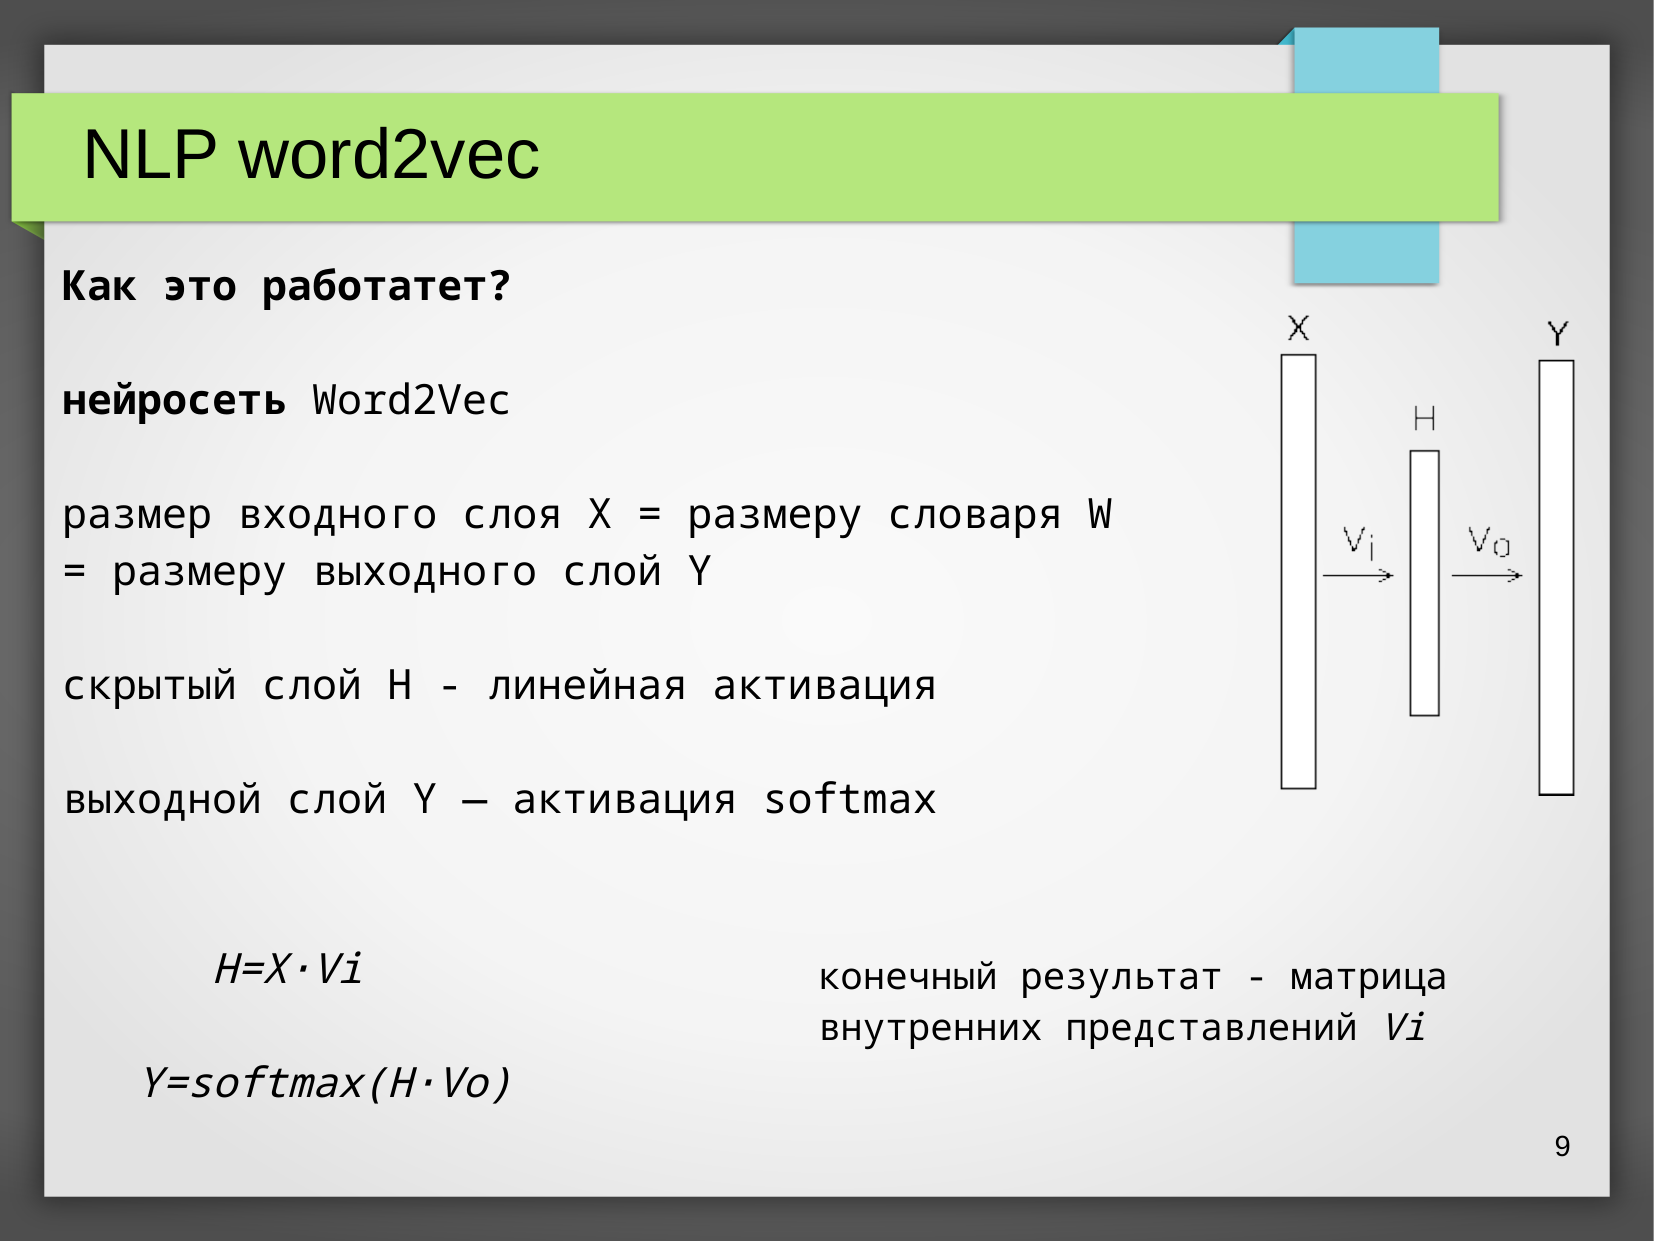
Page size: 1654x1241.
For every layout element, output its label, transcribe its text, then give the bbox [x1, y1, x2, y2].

picture [0, 0, 1654, 1241]
title NLP word2vec [82, 118, 1406, 189]
text_box Как это работатет? нейросеть Word2Vec размер входного слоя X = размеру словаря W = размеру выходного слой Y скрытый слой H - линейная активация выходной слой Y — активация softmax H=X⋅Vi Y=softmax(H⋅Vo) [47, 248, 1217, 991]
text_box конечный результат - матрица внутренних представлений Vi [803, 942, 1512, 1099]
